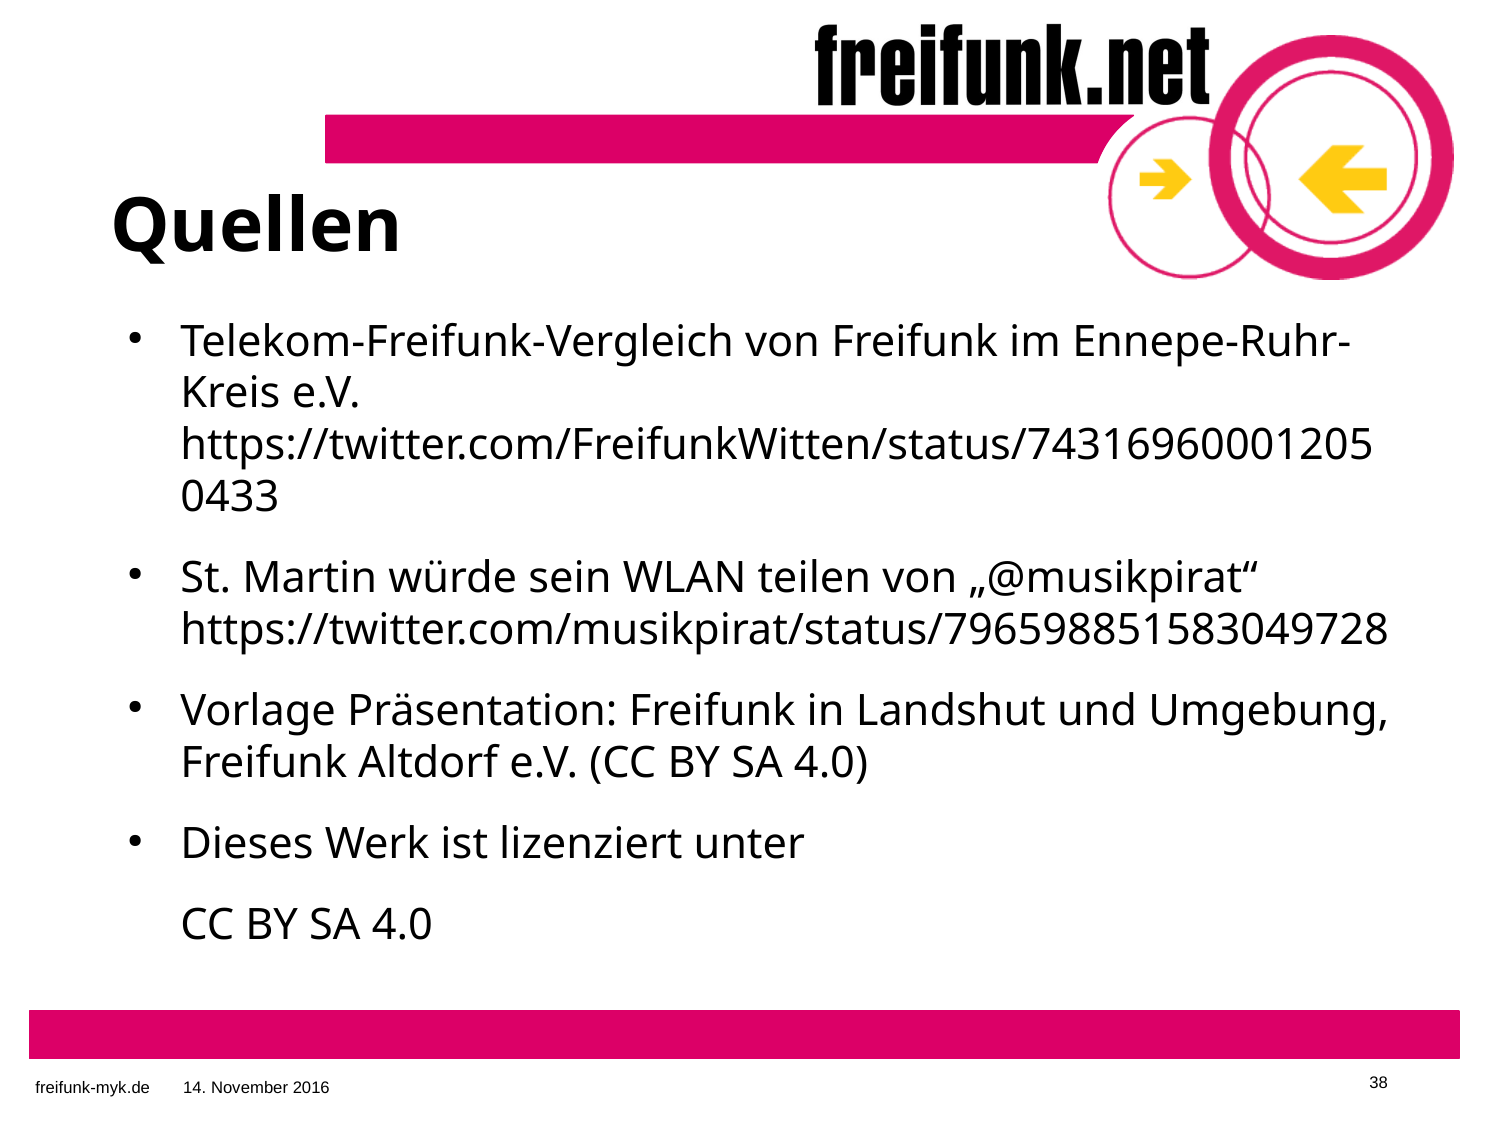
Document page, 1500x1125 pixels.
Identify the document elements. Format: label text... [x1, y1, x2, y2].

list Telekom-Freifunk-Vergleich von Freifunk im Ennepe-Ruhr-Kreis e.V. https://twitter.com/FreifunkWitten/status/743169600012050433 St. Martin würde sein WLAN teilen von „@musikpirat“ https://twitter.com/musikpirat/status/796598851583049728 Vorlage Präsentation: Freifunk in Landshut und Umgebung, Freifunk Altdorf e.V. (CC BY SA 4.0) Dieses Werk ist lizenziert unter CC BY SA 4.0 [110, 312, 1392, 1000]
picture [816, 24, 1454, 280]
title Quellen [110, 160, 1093, 282]
